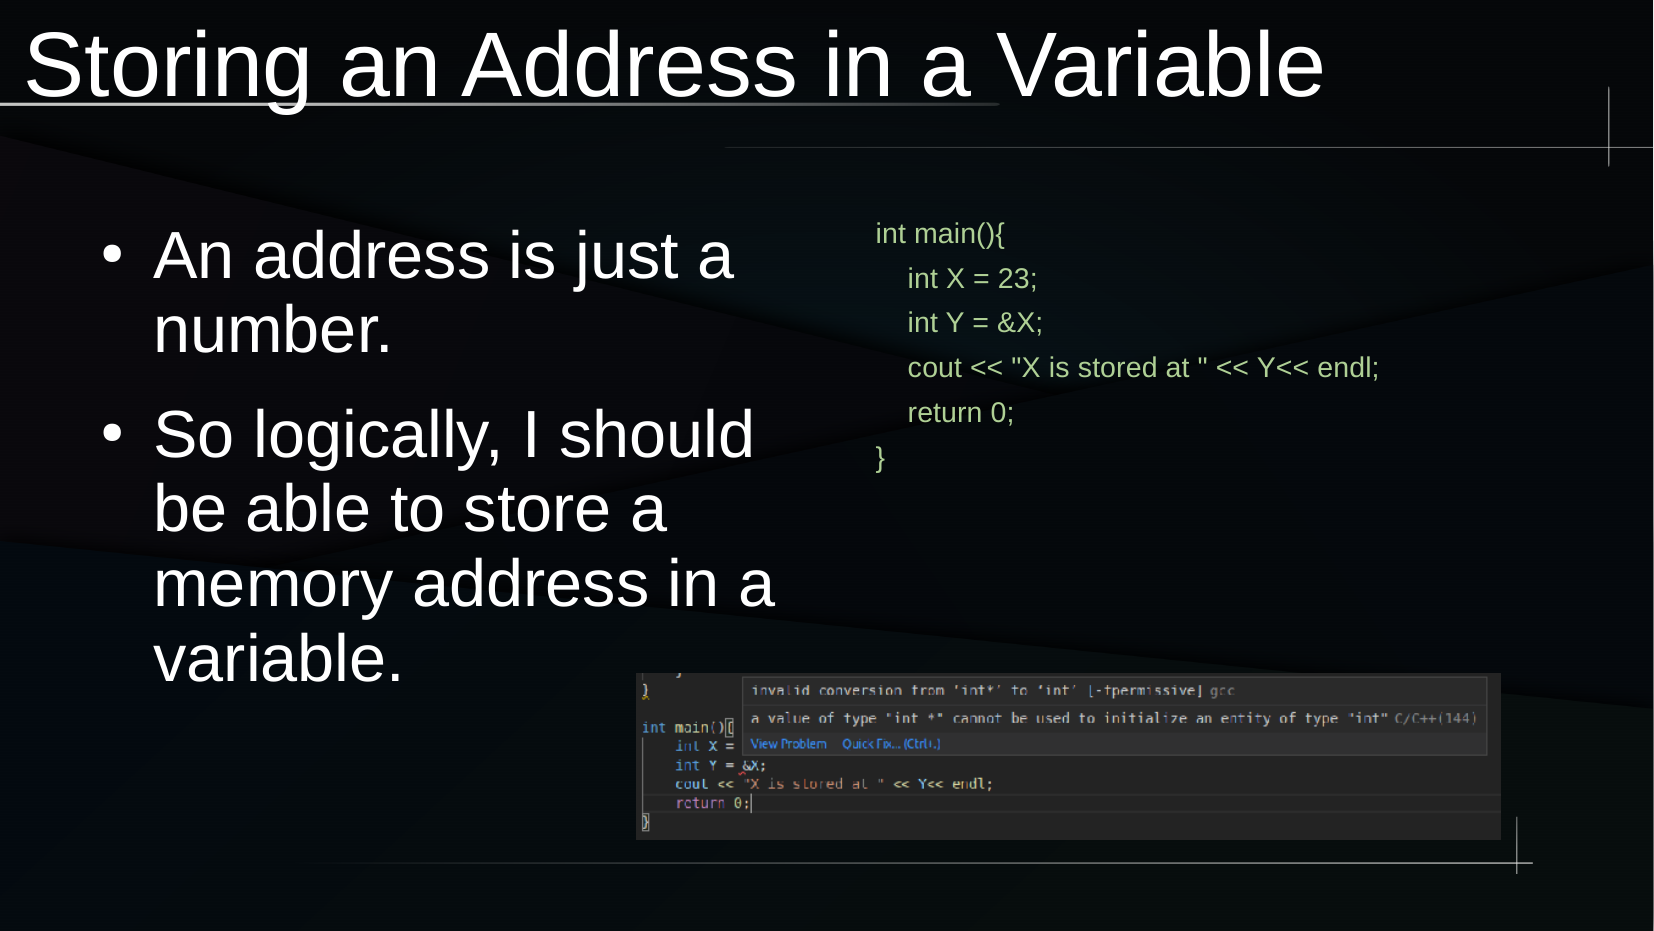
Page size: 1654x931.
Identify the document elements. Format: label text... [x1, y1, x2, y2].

list An address is just a number. So logically, I should be able to store a memory address in a variable. [82, 217, 809, 758]
picture [0, 0, 1654, 931]
list int main(){ int X = 23; int Y = &X; cout << "X is stored at " << Y<< endl; return 0; } [845, 217, 1572, 475]
title Storing an Address in a Variable [23, 11, 1589, 119]
